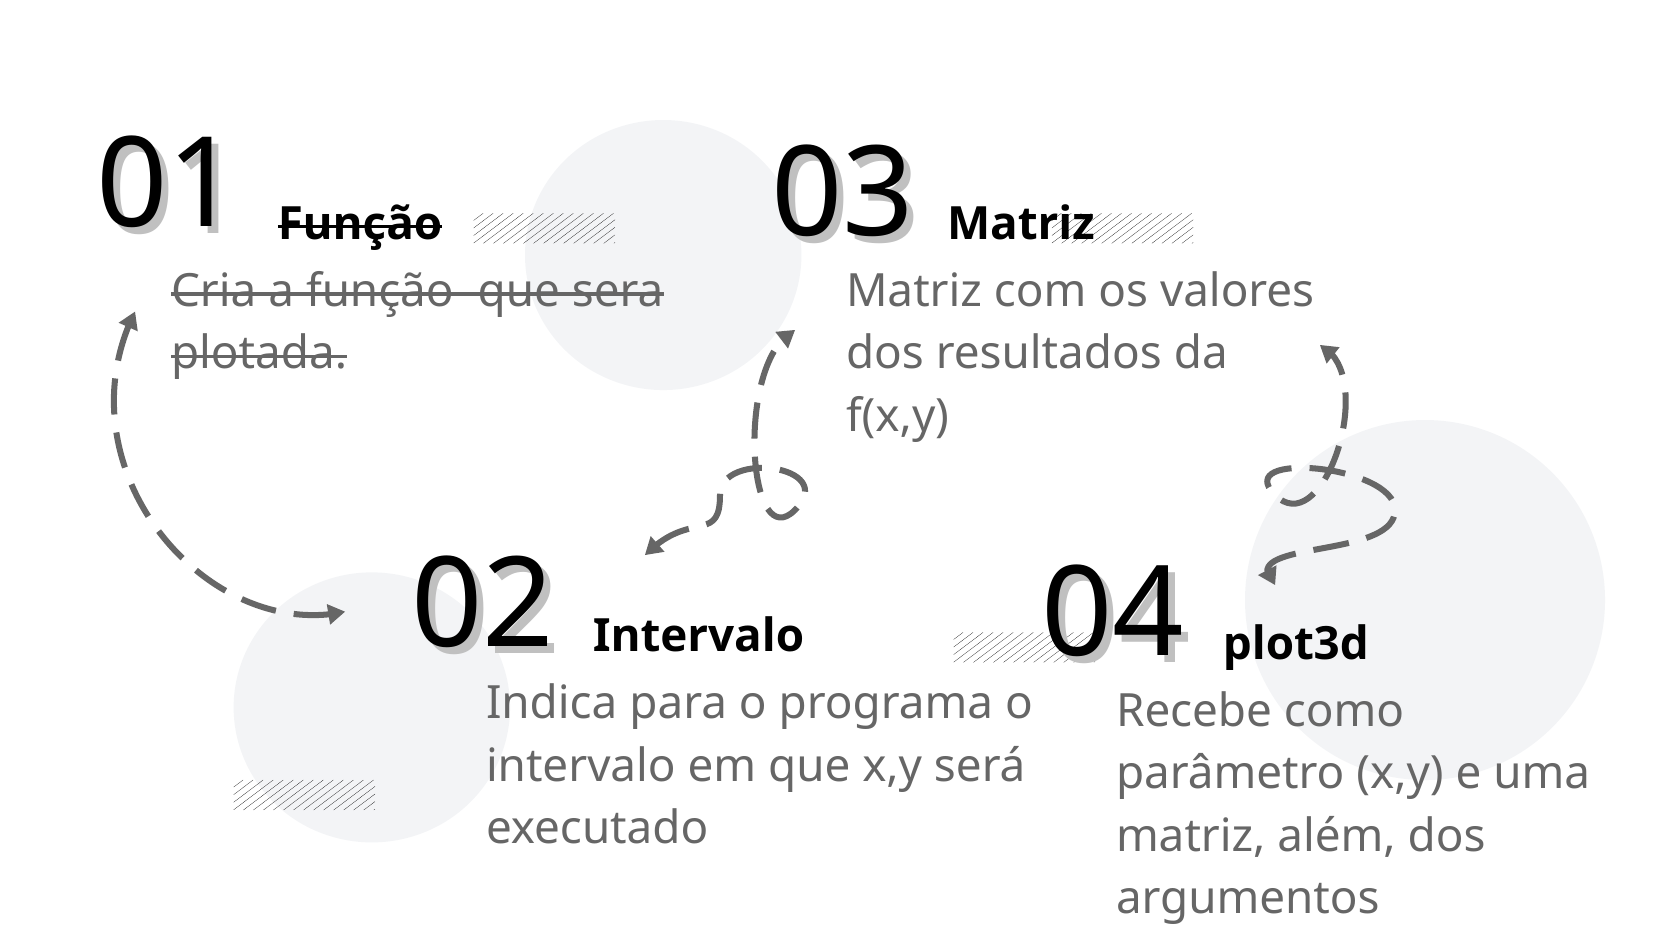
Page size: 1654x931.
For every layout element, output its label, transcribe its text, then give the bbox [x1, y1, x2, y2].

text_box Matriz com os valores dos resultados da f(x,y) [831, 250, 1357, 453]
text_box Indica para o programa o intervalo em que x,y será executado [471, 662, 1063, 865]
text_box 02 [396, 505, 577, 691]
text_box 03 [756, 94, 937, 281]
text_box Matriz [937, 182, 1188, 261]
text_box 01 [81, 85, 262, 271]
text_box Intervalo [578, 595, 857, 673]
text_box plot3d [1208, 602, 1464, 681]
text_box Cria a função que sera plotada. [156, 250, 682, 436]
text_box 04 [1026, 514, 1207, 701]
text_box Função [263, 182, 519, 261]
text_box Recebe como parâmetro (x,y) e uma matriz, além, dos argumentos [1101, 670, 1654, 931]
